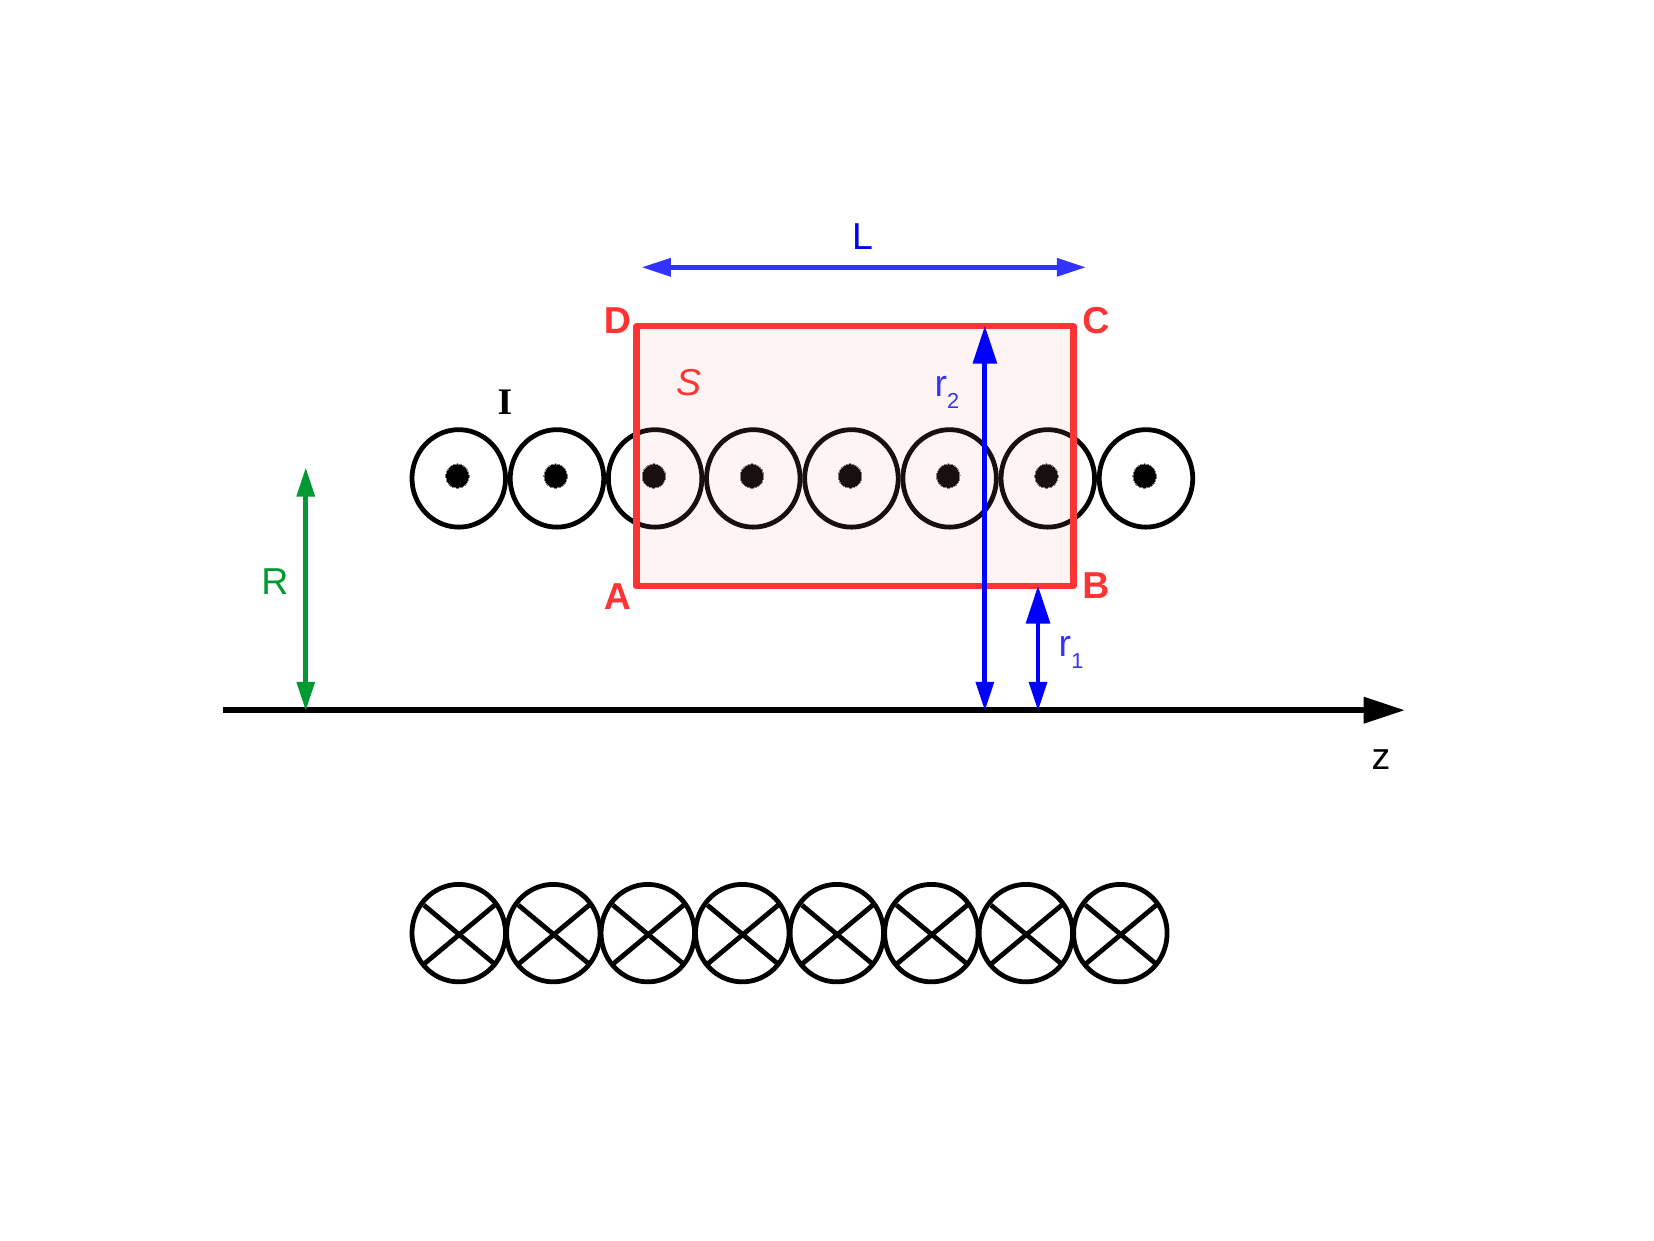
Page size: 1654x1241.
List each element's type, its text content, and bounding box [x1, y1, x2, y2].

text_box C [1067, 291, 1127, 350]
text_box [412, 429, 506, 528]
text_box r1 [1043, 615, 1115, 681]
text_box D [589, 291, 649, 351]
text_box z [1356, 727, 1416, 785]
text_box L [837, 208, 885, 266]
text_box [412, 884, 1168, 982]
text_box R [246, 552, 306, 610]
text_box [1099, 429, 1193, 528]
text_box A [589, 568, 637, 627]
text_box [608, 326, 984, 587]
text_box B [1067, 556, 1115, 615]
text_box S [661, 354, 756, 411]
text_box r2 [919, 355, 991, 421]
text_box [986, 326, 1095, 587]
text_box I [482, 373, 531, 431]
text_box [510, 429, 604, 528]
